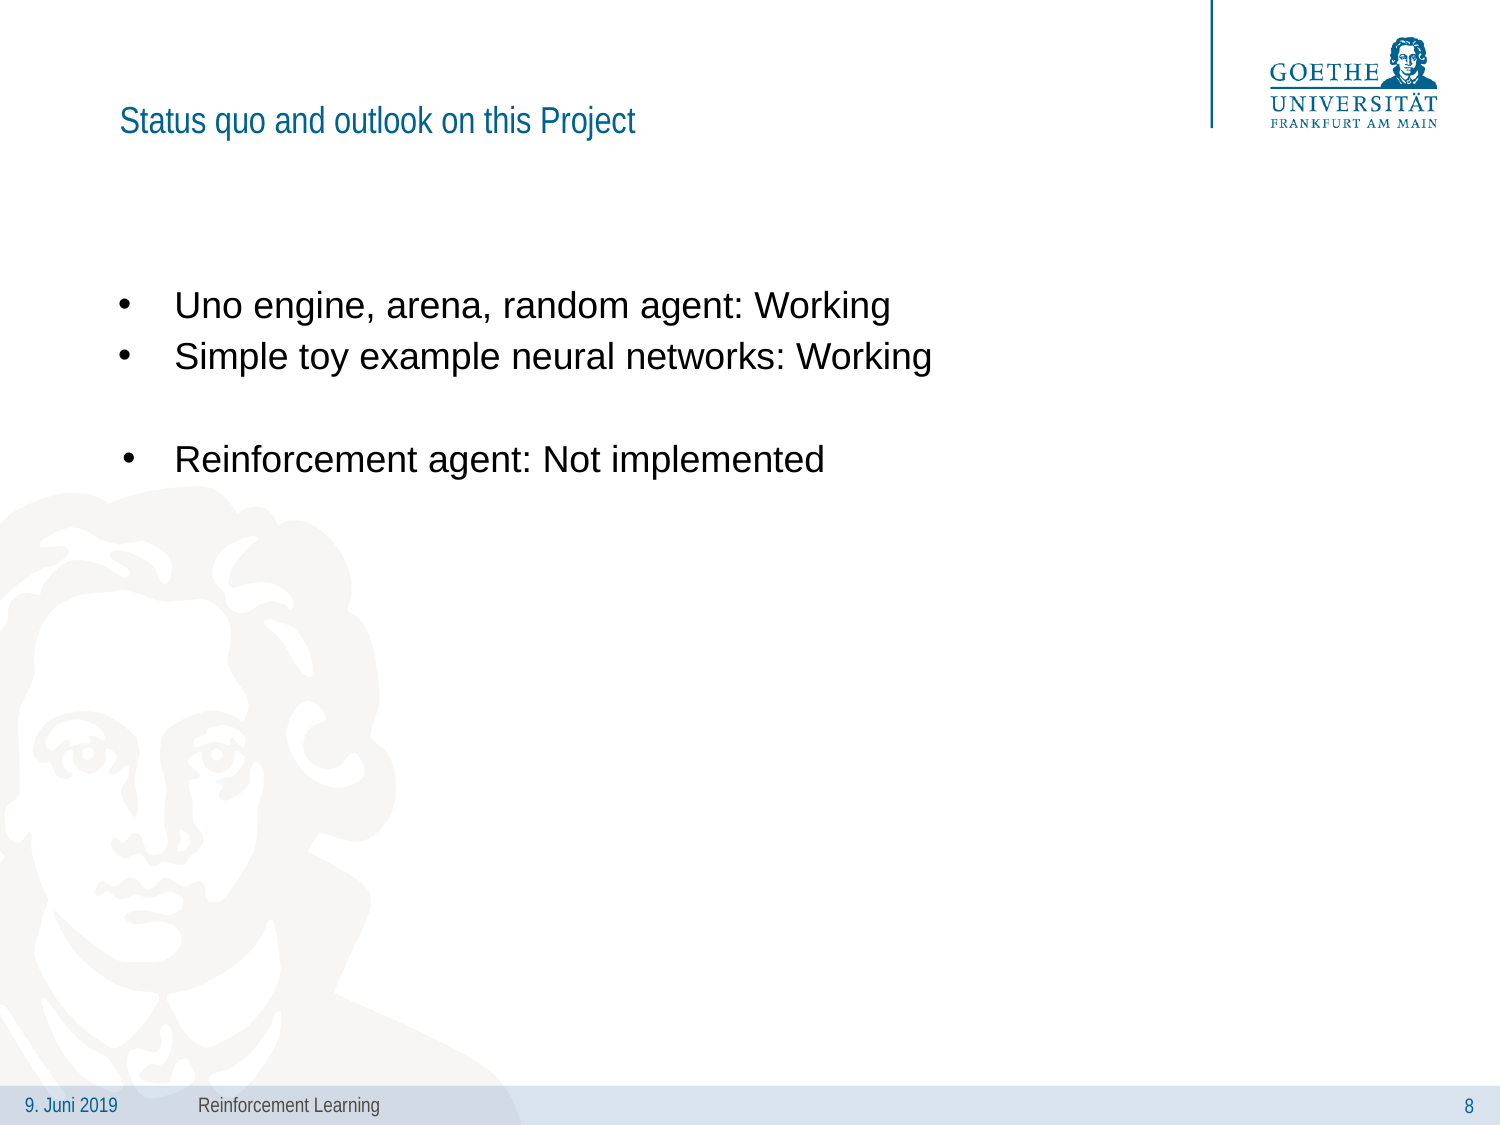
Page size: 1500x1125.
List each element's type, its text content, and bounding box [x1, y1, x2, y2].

slide_number <number> [1417, 1092, 1475, 1122]
title Status quo and outlook on this Project [104, 19, 1188, 149]
list Uno engine, arena, random agent: Working Simple toy example neural networks: Working Reinforcement agent: Not implemented [103, 177, 1436, 1004]
picture [0, 0, 1500, 1125]
footer Reinforcement Learning [183, 1091, 1341, 1120]
